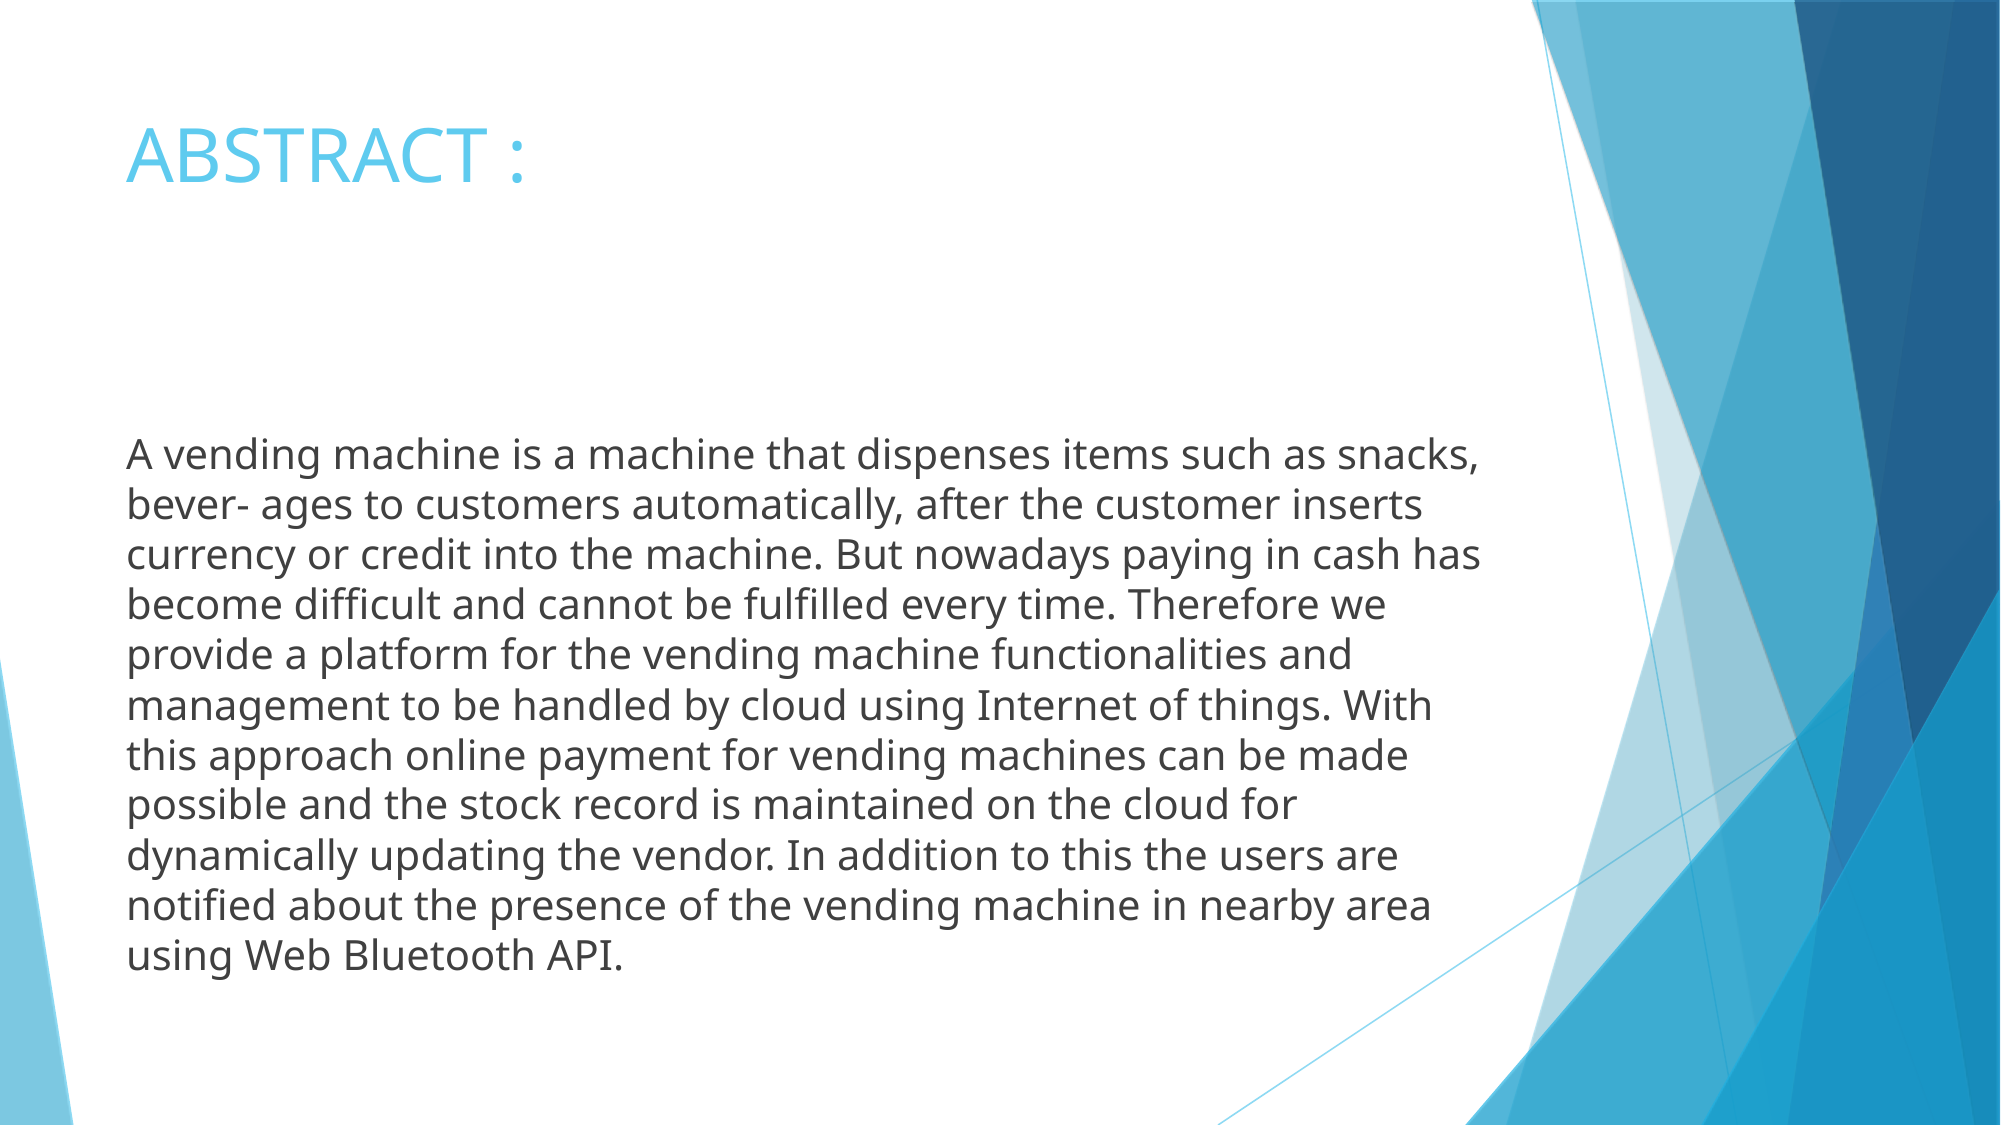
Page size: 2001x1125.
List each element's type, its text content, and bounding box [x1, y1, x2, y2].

list A vending machine is a machine that dispenses items such as snacks, bever- ages to customers automatically, after the customer inserts currency or credit into the machine. But nowadays paying in cash has become difﬁcult and cannot be fulﬁlled every time. Therefore we provide a platform for the vending machine functionalities and management to be handled by cloud using Internet of things. With this approach online payment for vending machines can be made possible and the stock record is maintained on the cloud for dynamically updating the vendor. In addition to this the users are notiﬁed about the presence of the vending machine in nearby area using Web Bluetooth API. [111, 354, 1522, 992]
title ABSTRACT : [111, 99, 1522, 317]
